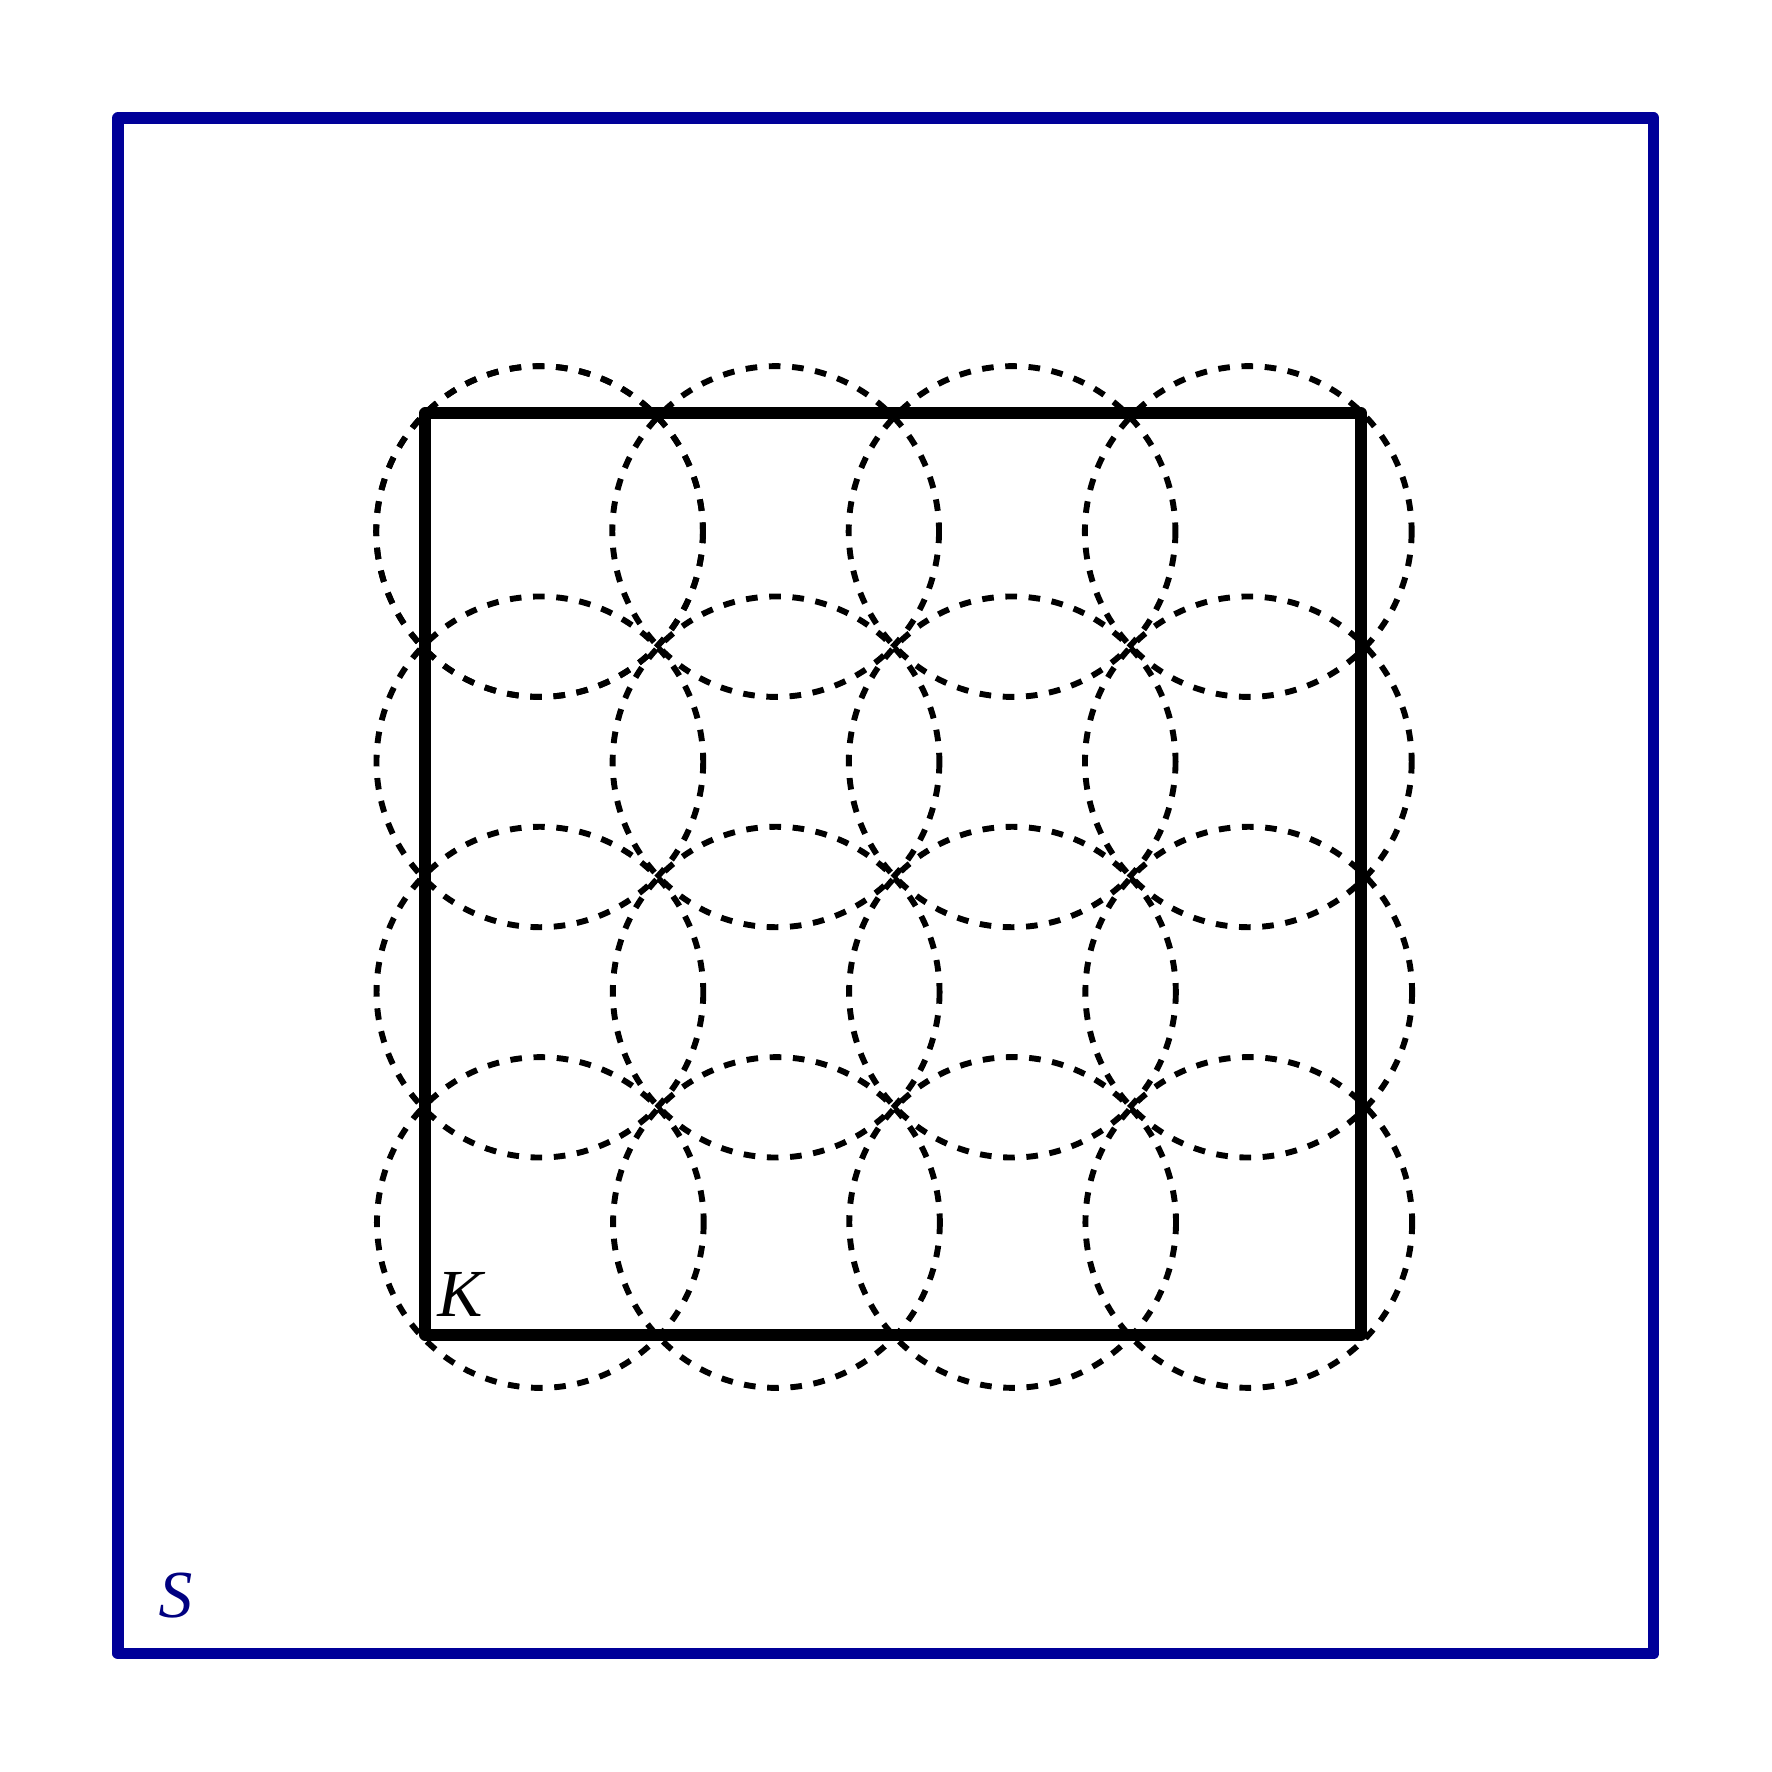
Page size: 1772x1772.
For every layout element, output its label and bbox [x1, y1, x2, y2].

chart [141, 1559, 213, 1635]
chart [416, 1257, 505, 1334]
